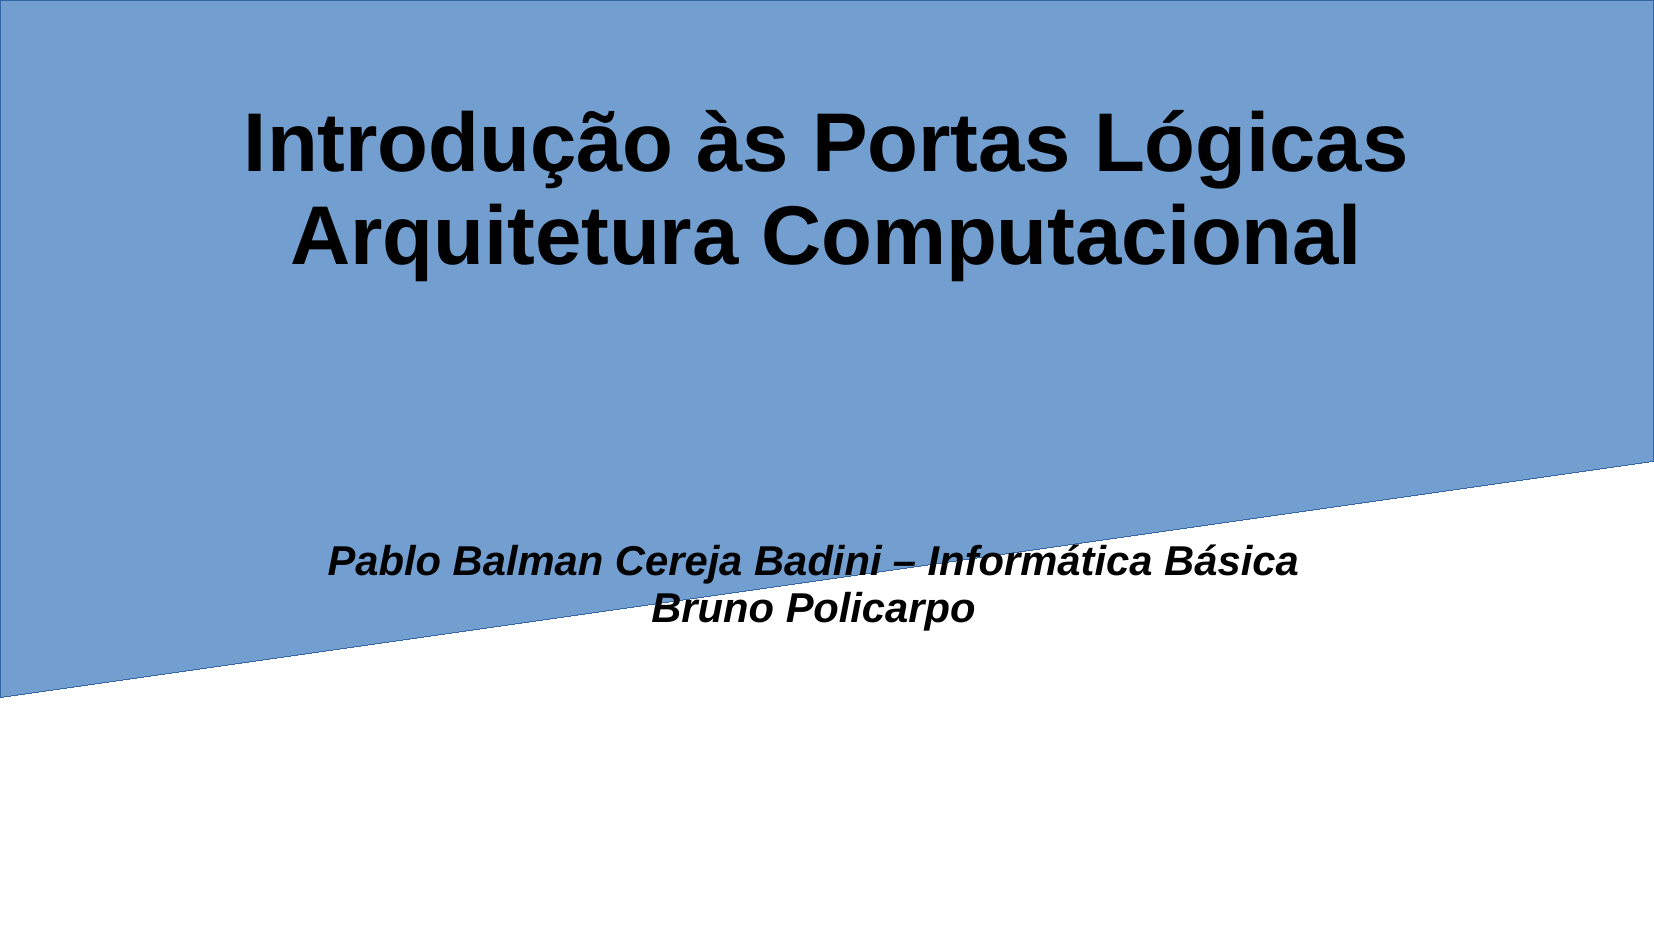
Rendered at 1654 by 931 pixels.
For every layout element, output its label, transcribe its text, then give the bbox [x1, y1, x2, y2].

subtitle Pablo Balman Cereja Badini – Informática Básica Bruno Policarpo [91, 312, 1536, 857]
title Introdução às Portas Lógicas Arquitetura Computacional [88, 96, 1565, 283]
